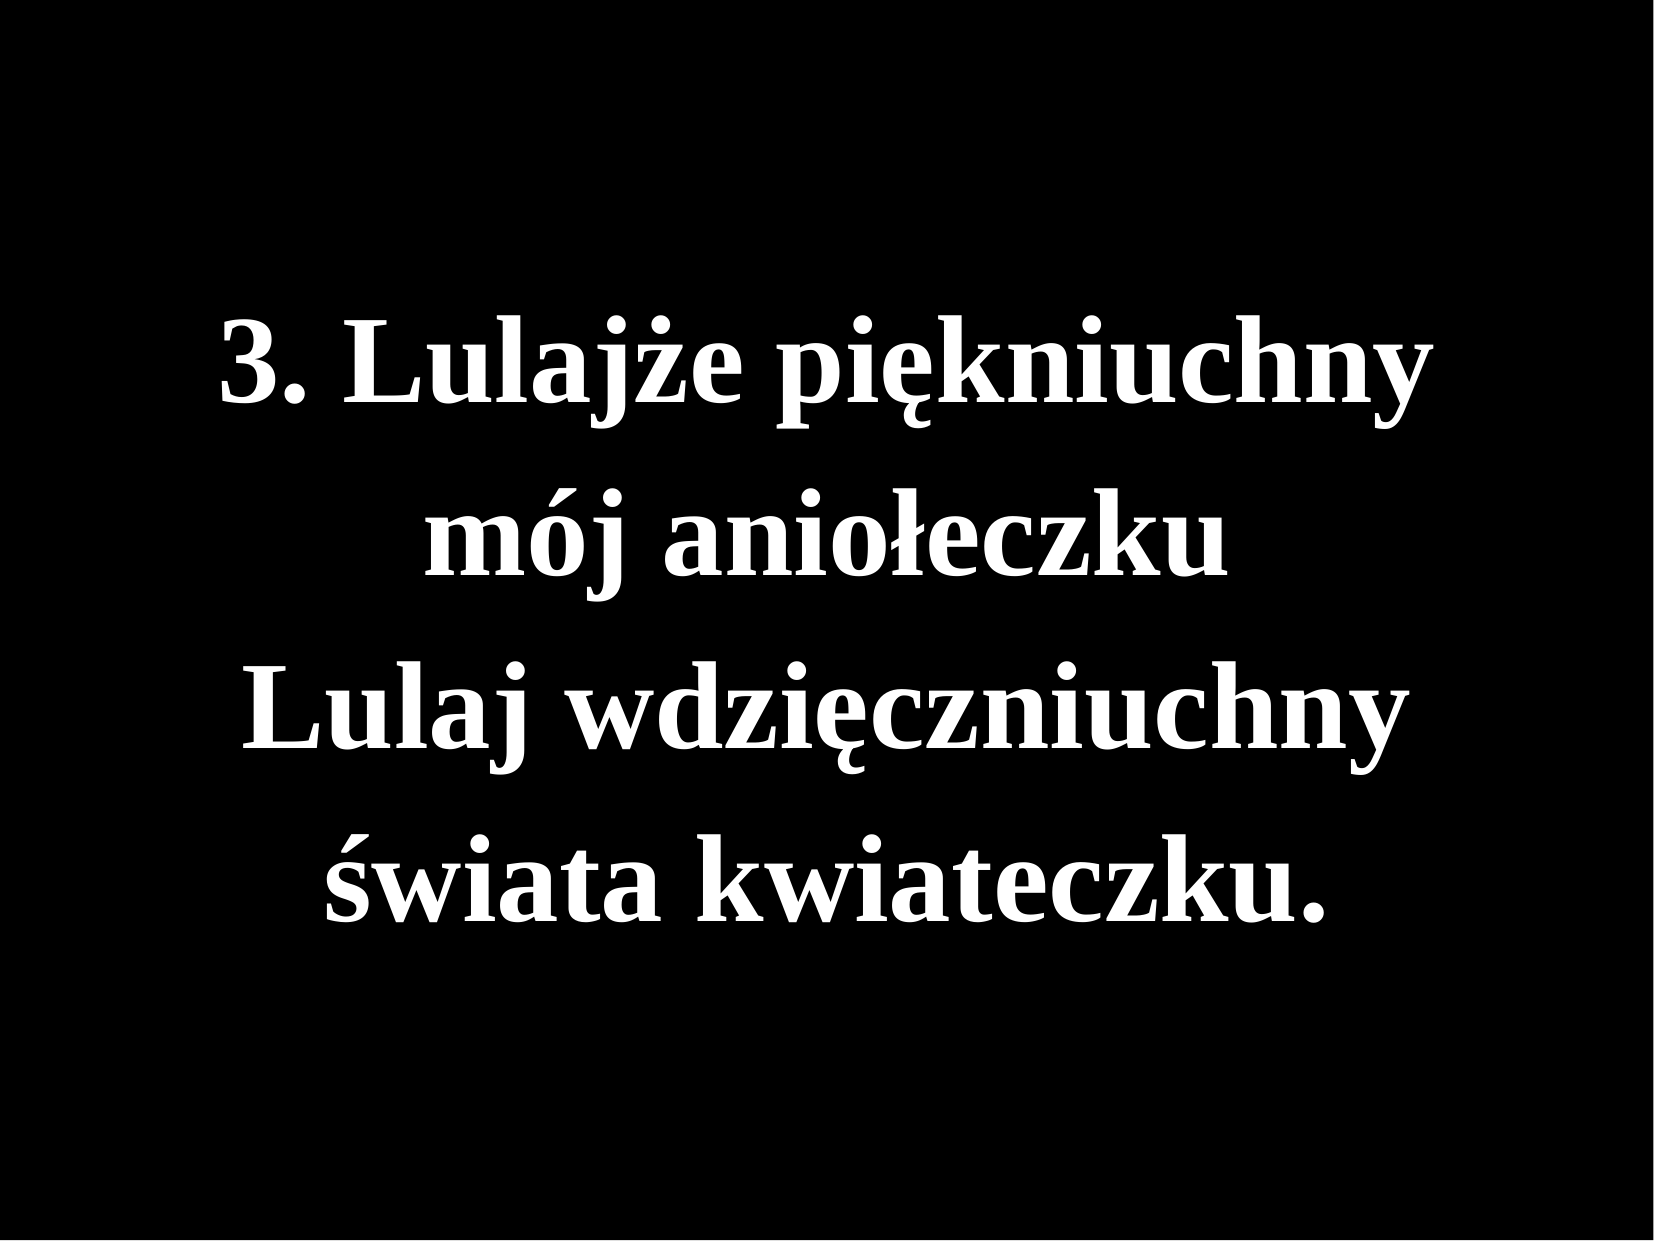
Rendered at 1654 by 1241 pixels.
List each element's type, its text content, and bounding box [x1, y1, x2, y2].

title 3. Lulajże piękniuchny ppp mój aniołeczku ppp Lulaj wdzięczniuchny ppp świata kwiateczku. [0, 0, 1654, 1241]
